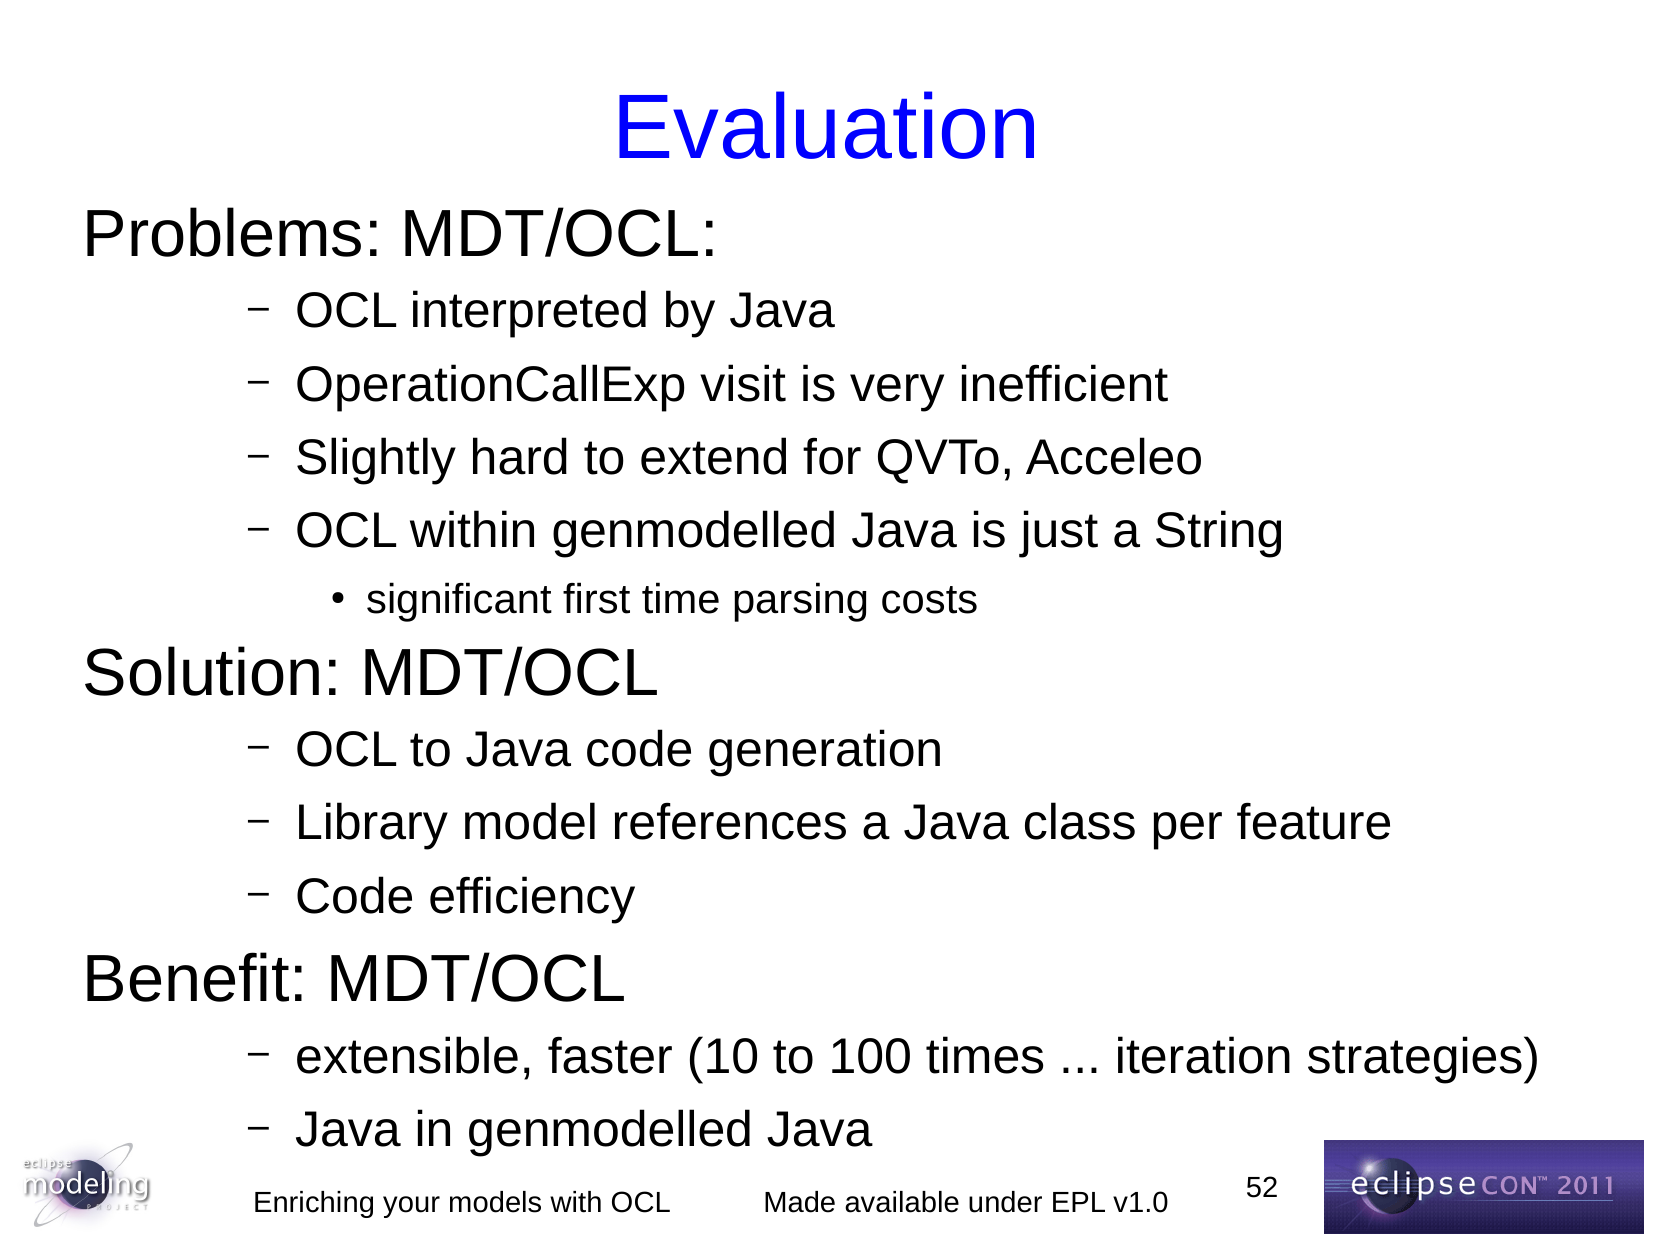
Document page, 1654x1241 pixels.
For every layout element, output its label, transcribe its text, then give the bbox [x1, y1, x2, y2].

picture [9, 1136, 156, 1235]
list Problems: MDT/OCL: OCL interpreted by Java OperationCallExp visit is very inefficient Slightly hard to extend for QVTo, Acceleo OCL within genmodelled Java is just a String significant first time parsing costs Solution: MDT/OCL OCL to Java code generation Library model references a Java class per feature Code efficiency Benefit: MDT/OCL extensible, faster (10 to 100 times ... iteration strategies) Java in genmodelled Java [82, 195, 1605, 1211]
picture [1324, 1140, 1644, 1234]
title Evaluation [82, 49, 1571, 195]
